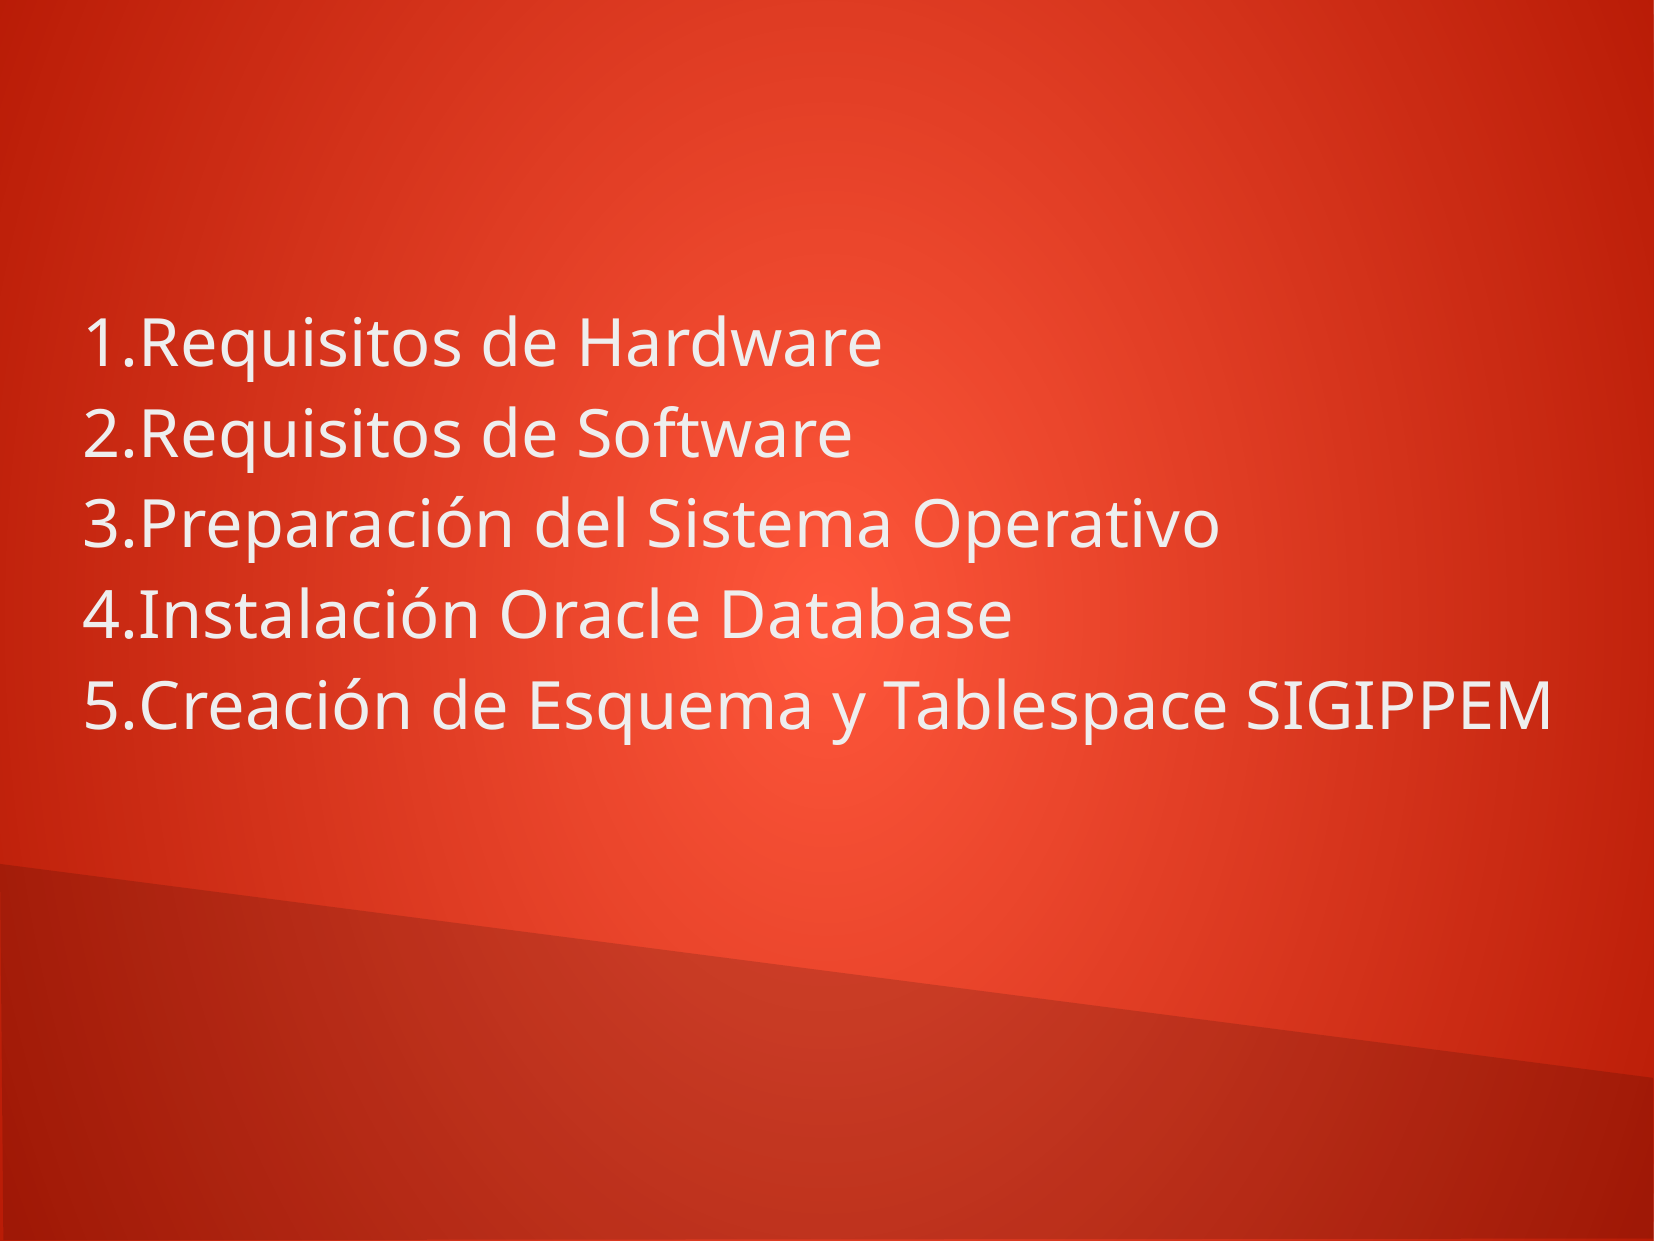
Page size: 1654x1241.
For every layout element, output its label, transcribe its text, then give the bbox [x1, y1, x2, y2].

subtitle Requisitos de Hardware Requisitos de Software Preparación del Sistema Operativo Instalación Oracle Database Creación de Esquema y Tablespace SIGIPPEM [82, 47, 1571, 997]
